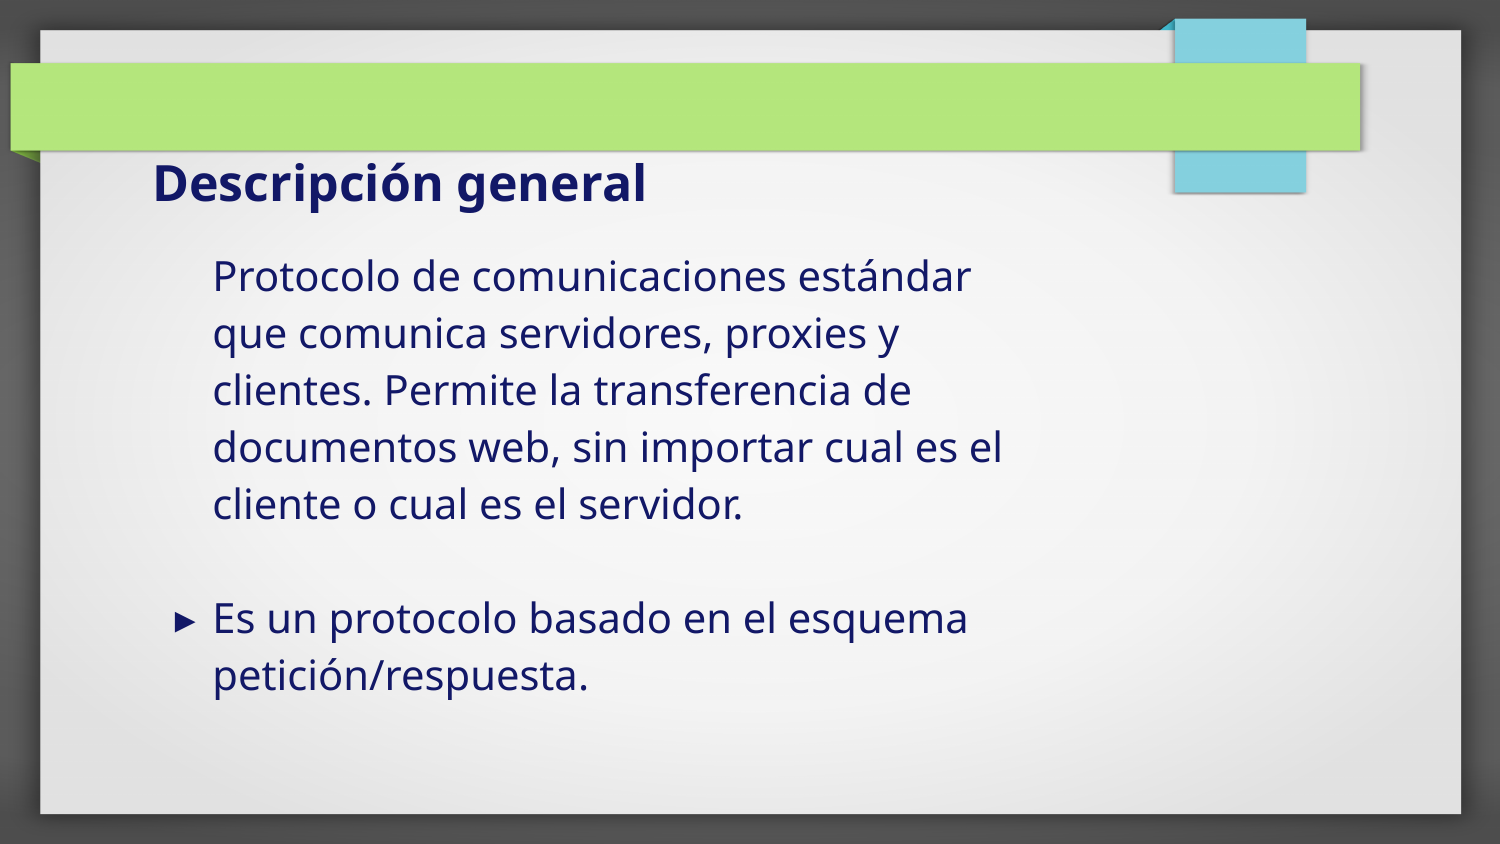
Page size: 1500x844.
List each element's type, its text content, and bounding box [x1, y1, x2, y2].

list Protocolo de comunicaciones estándar que comunica servidores, proxies y clientes. Permite la transferencia de documentos web, sin importar cual es el cliente o cual es el servidor. Es un protocolo basado en el esquema petición/respuesta. [137, 246, 1011, 781]
title Descripción general [137, 146, 1011, 227]
picture [0, 0, 1500, 844]
